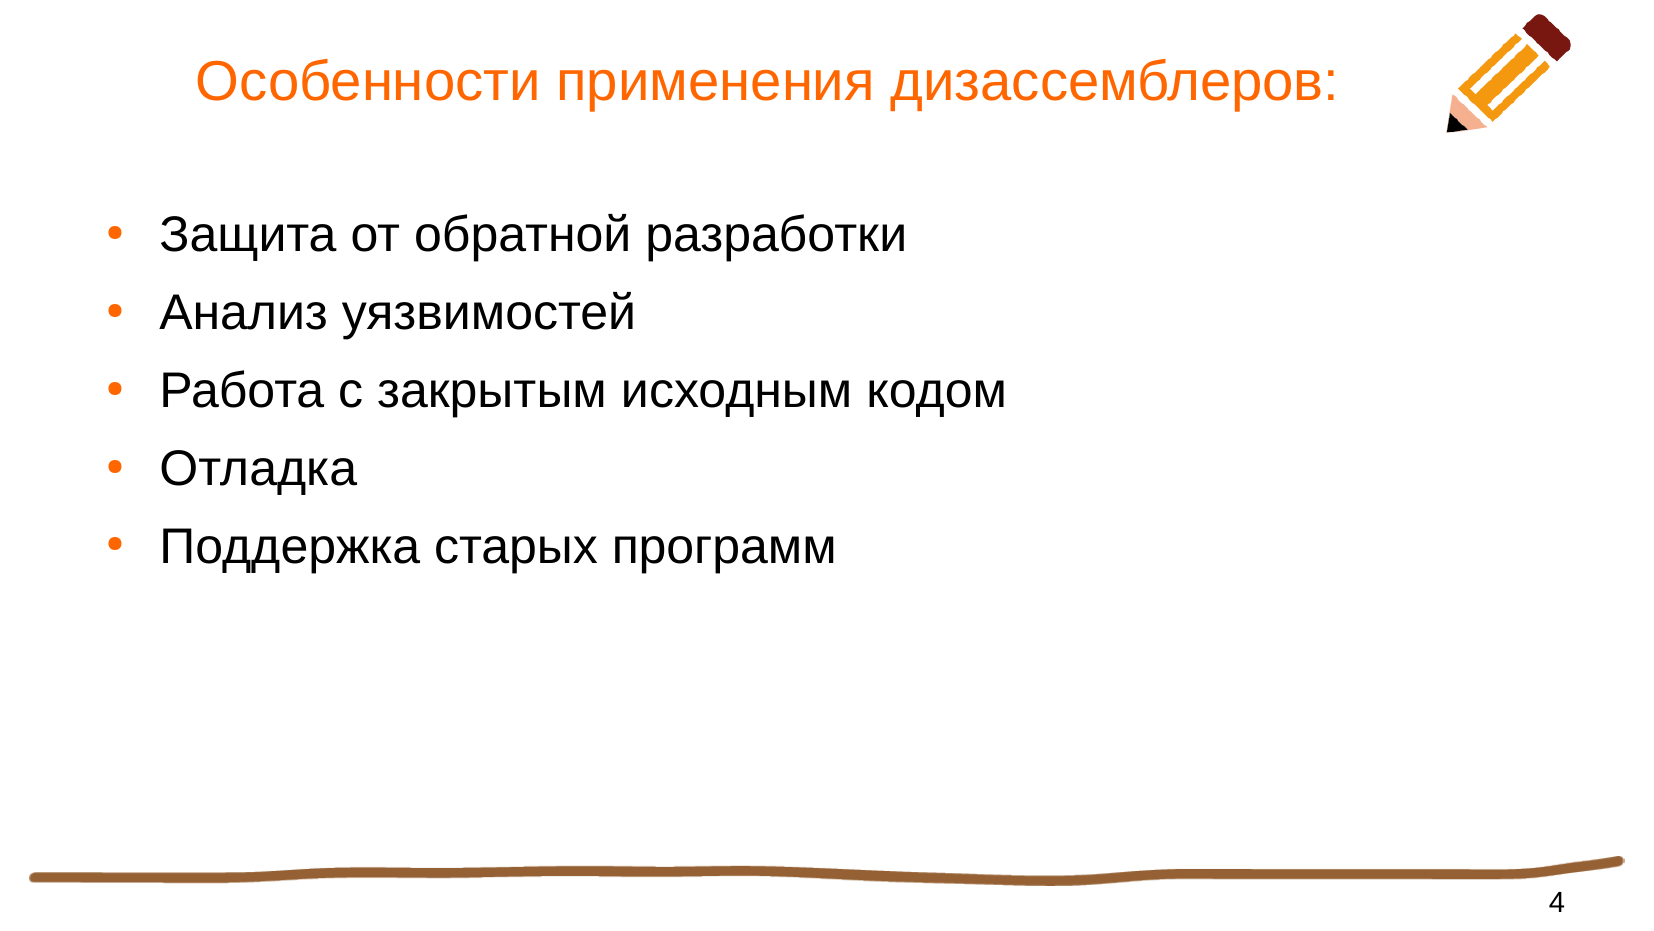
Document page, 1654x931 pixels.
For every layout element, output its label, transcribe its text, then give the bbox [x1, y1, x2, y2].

list Защита от обратной разработки Анализ уязвимостей Работа с закрытым исходным кодом Отладка Поддержка старых программ [88, 206, 1477, 857]
picture [29, 856, 1625, 886]
title Особенности применения дизассемблеров: [88, 29, 1447, 133]
picture [1446, 14, 1571, 133]
